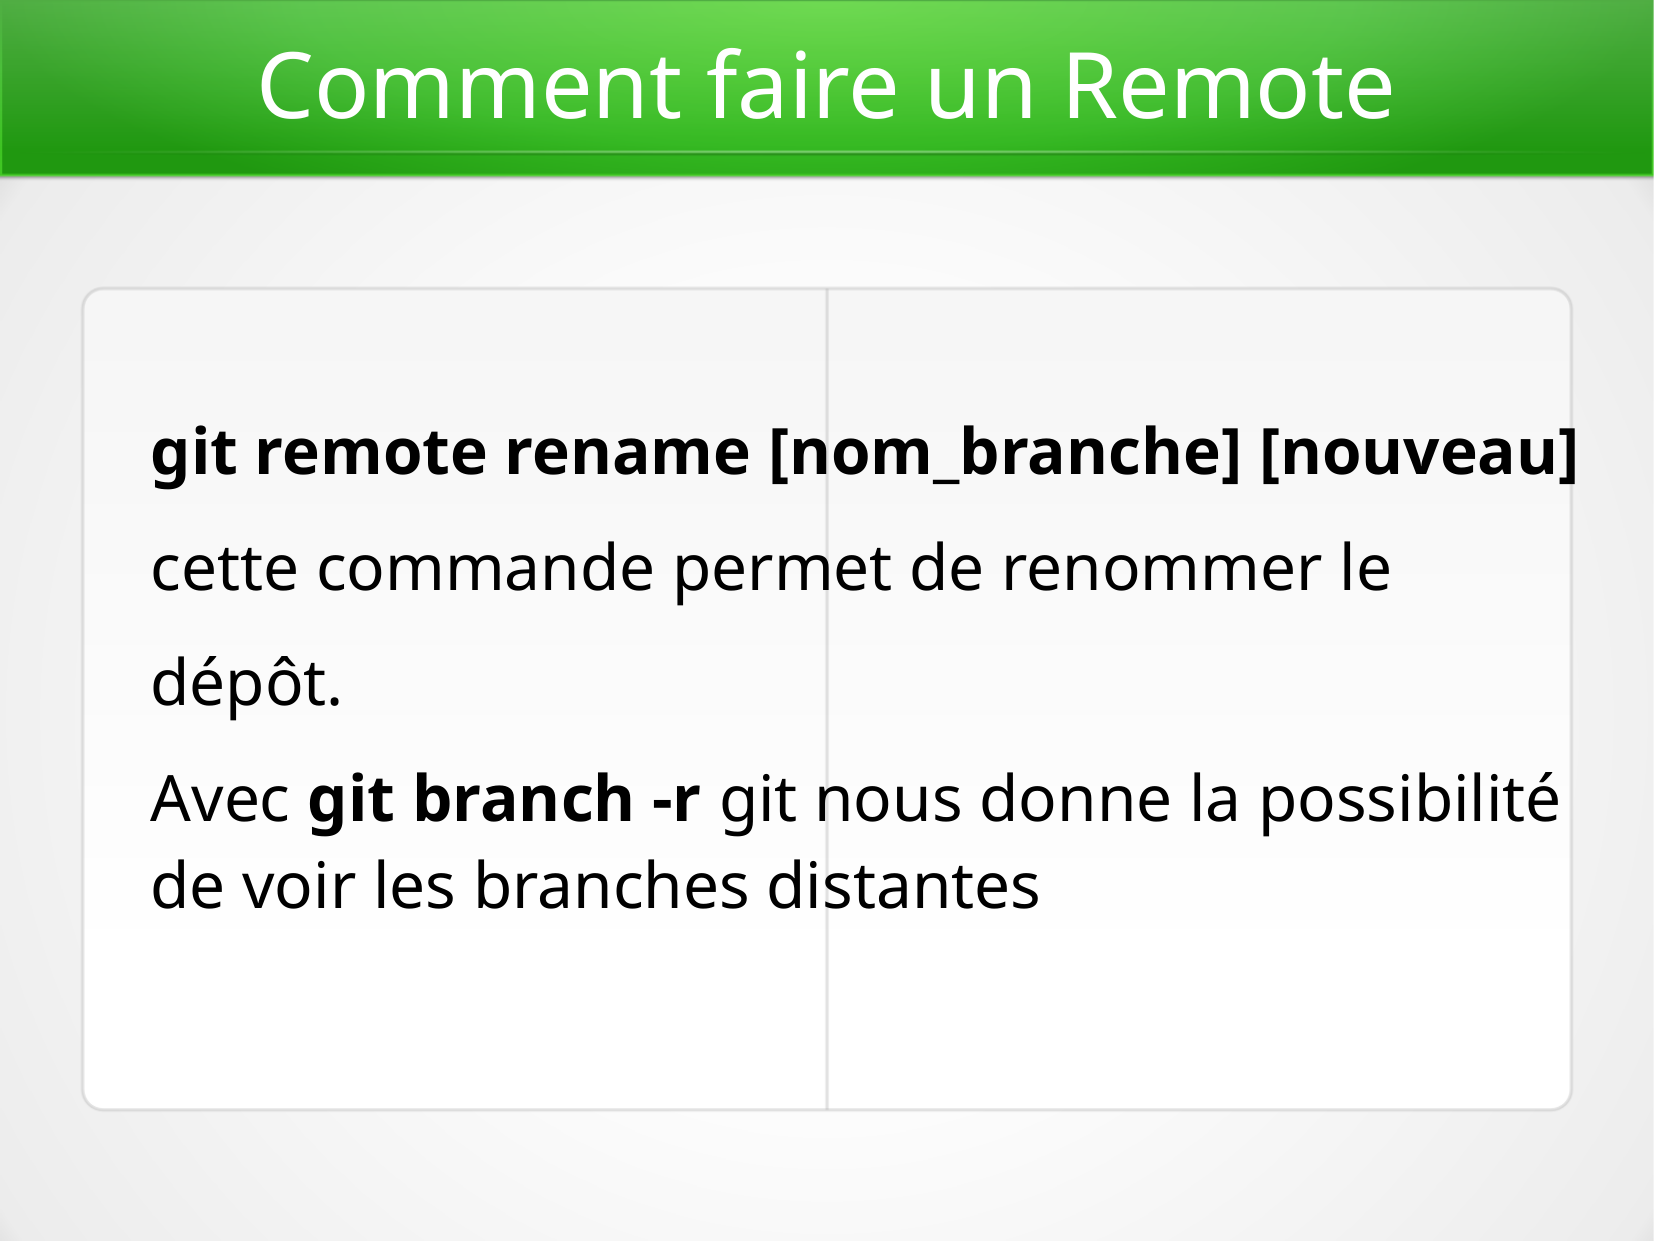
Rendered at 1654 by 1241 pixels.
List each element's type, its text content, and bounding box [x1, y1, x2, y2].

list git remote rename [nom_branche] [nouveau] cette commande permet de renommer le dépôt. Avec git branch -r git nous donne la possibilité de voir les branches distantes [82, 290, 1607, 1111]
title Comment faire un Remote [82, 11, 1571, 154]
picture [0, 0, 1654, 1241]
